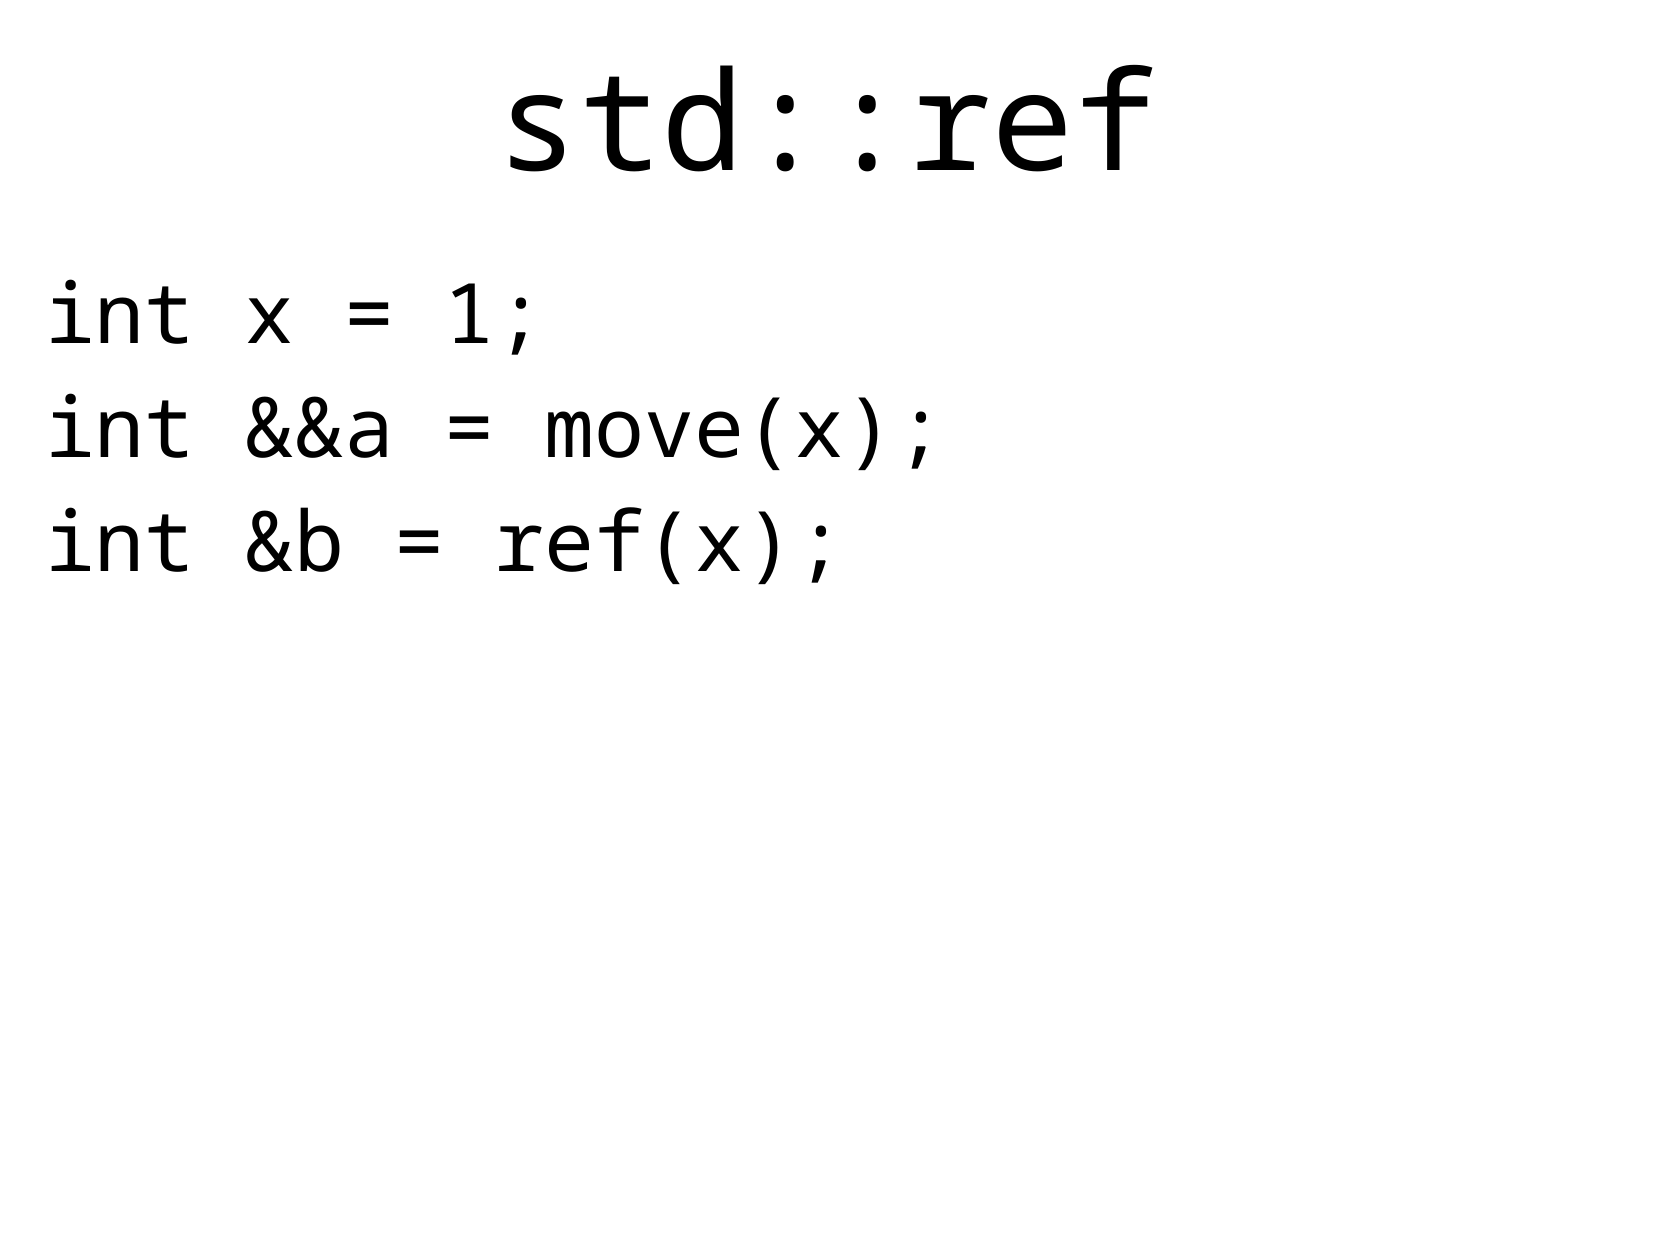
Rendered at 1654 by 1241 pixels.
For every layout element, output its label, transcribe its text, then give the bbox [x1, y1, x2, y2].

title std::ref [82, 13, 1571, 222]
list int x = 1; int &&a = move(x); int &b = ref(x); [45, 255, 1583, 631]
